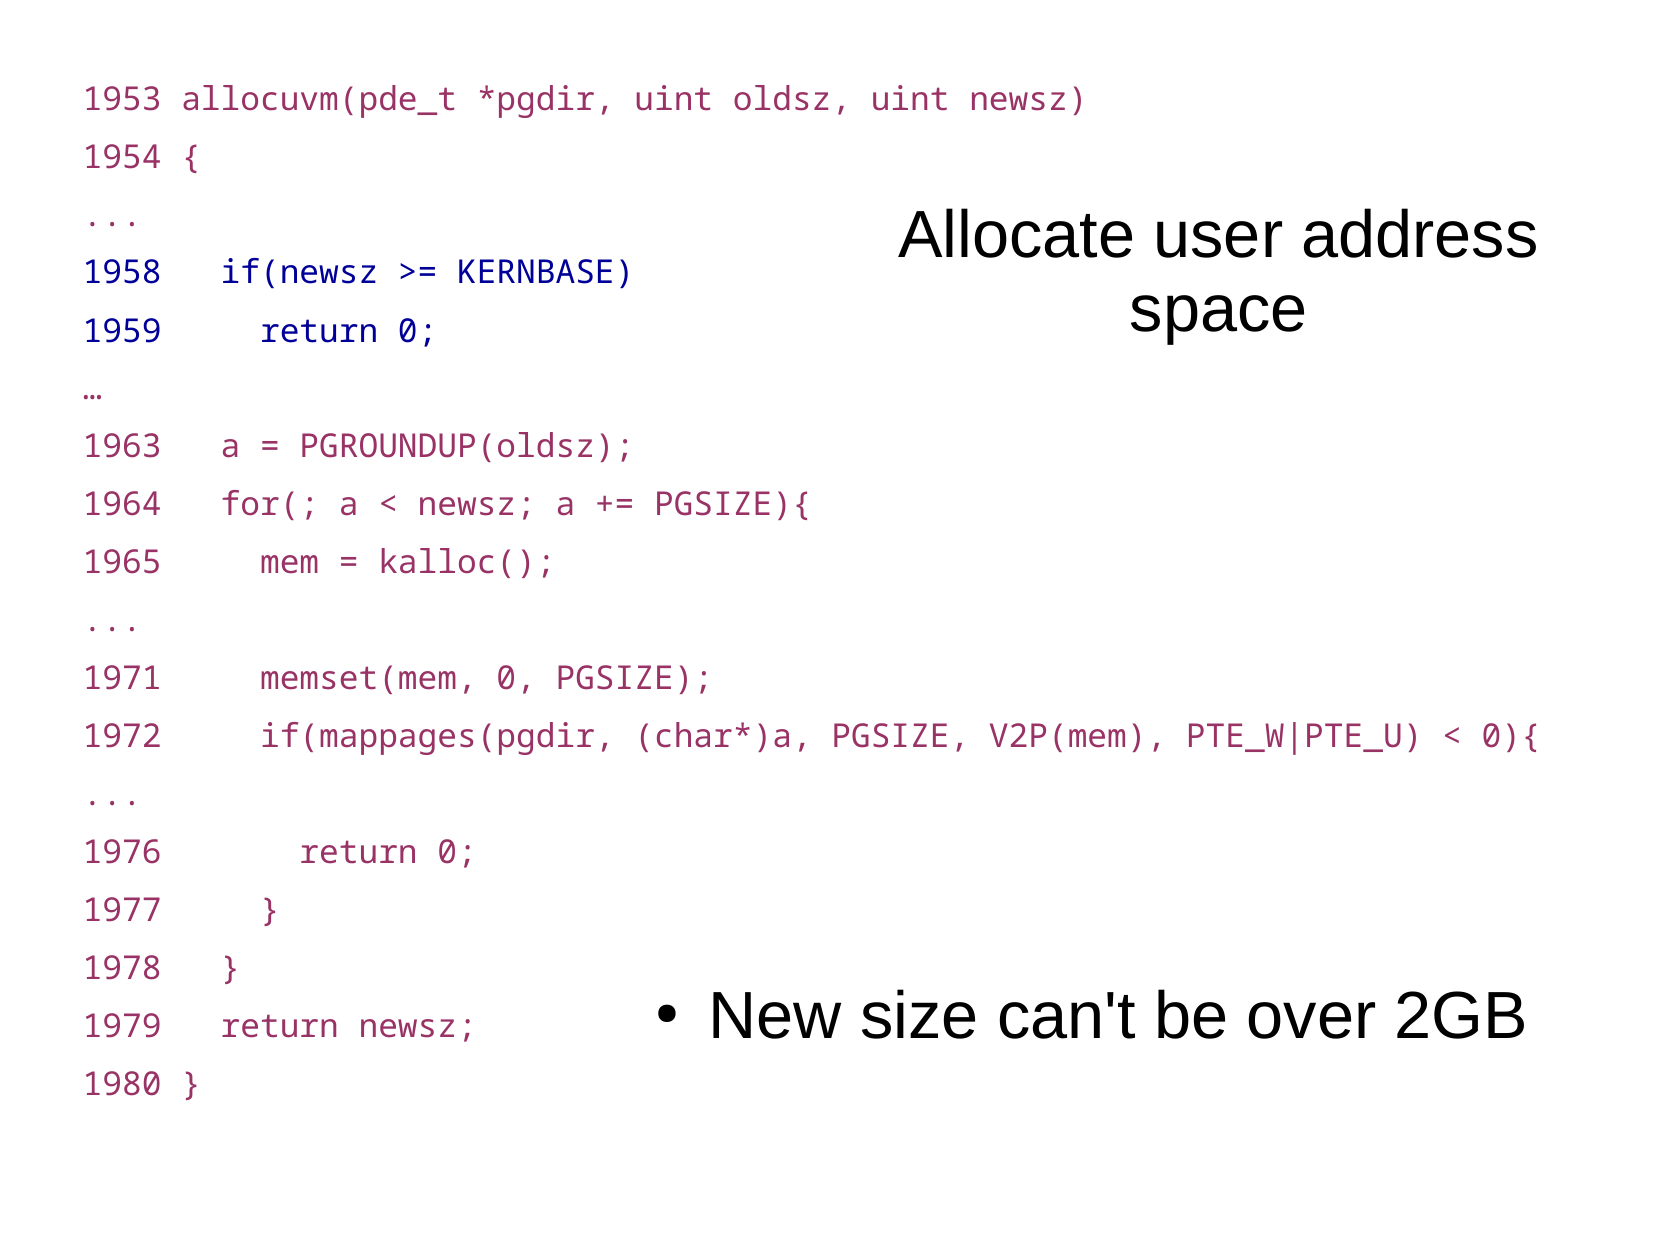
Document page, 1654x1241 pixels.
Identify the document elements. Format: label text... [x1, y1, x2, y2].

title Allocate user address space [825, 167, 1613, 376]
list New size can't be over 2GB [637, 978, 1530, 1126]
list 1953 allocuvm(pde_t *pgdir, uint oldsz, uint newsz) 1954 { ... 1958 if(newsz >= KERNBASE) 1959 return 0; … 1963 a = PGROUNDUP(oldsz); 1964 for(; a < newsz; a += PGSIZE){ 1965 mem = kalloc(); ... 1971 memset(mem, 0, PGSIZE); 1972 if(mappages(pgdir, (char*)a, PGSIZE, V2P(mem), PTE_W|PTE_U) < 0){ ... 1976 return 0; 1977 } 1978 } 1979 return newsz; 1980 } [82, 75, 1571, 1163]
